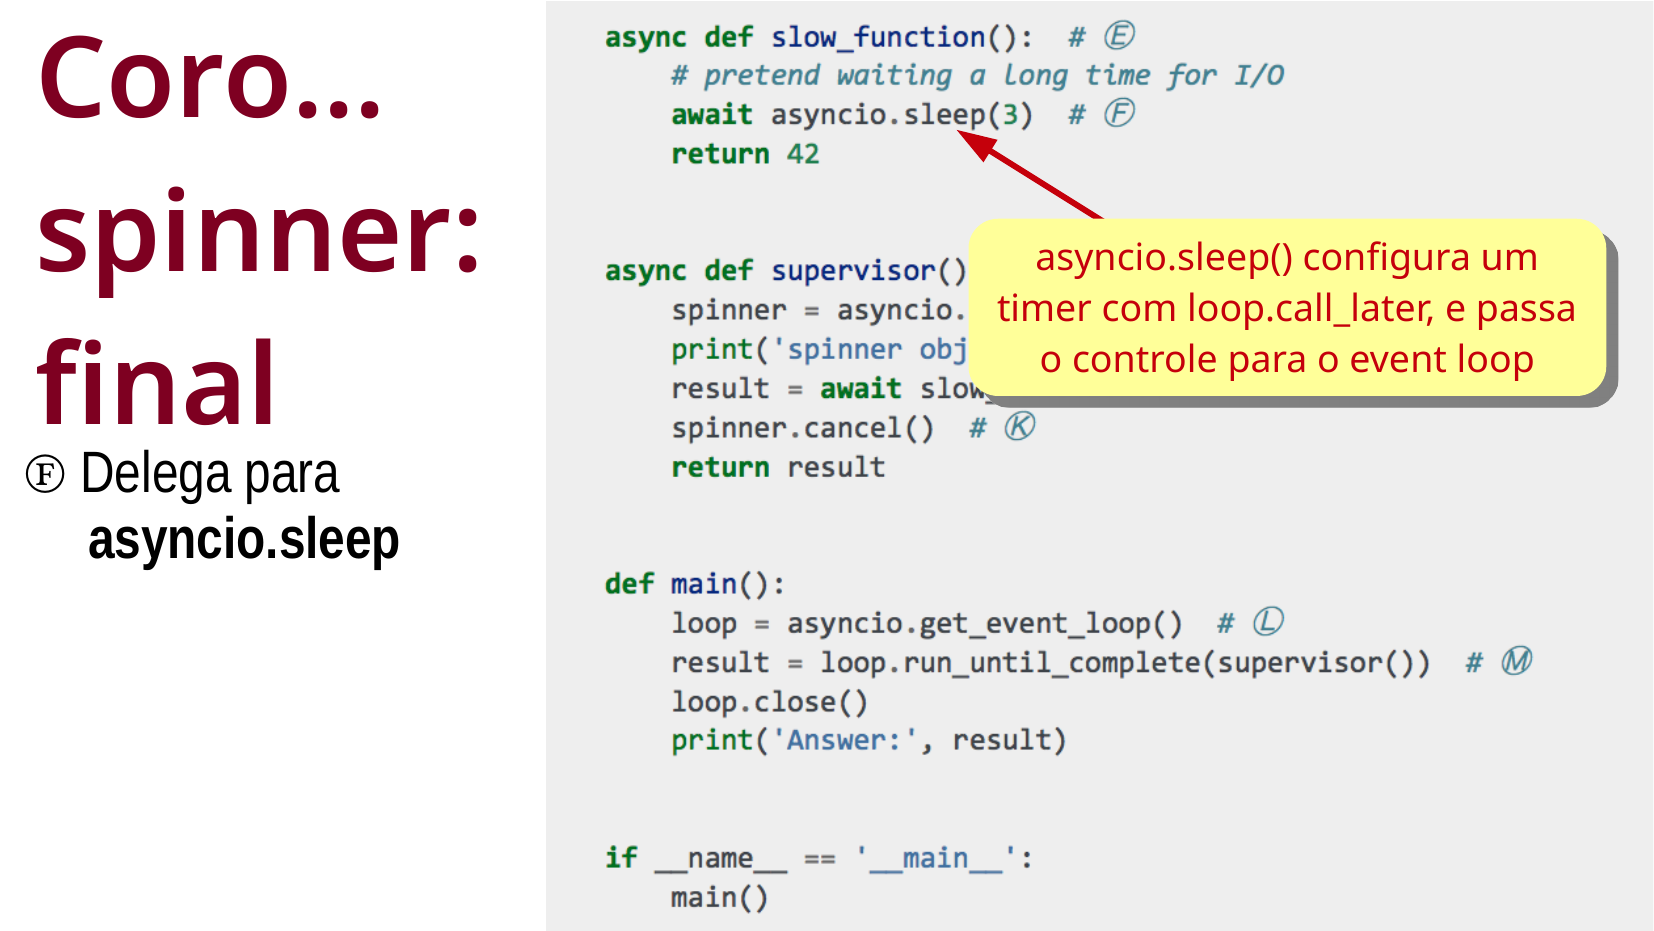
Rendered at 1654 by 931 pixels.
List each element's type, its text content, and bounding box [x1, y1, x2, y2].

title Coro... spinner: final [35, 59, 1571, 396]
text_box asyncio.sleep() configura um timer com loop.call_later, e passa o controle para o event loop [968, 218, 1607, 396]
picture [546, 1, 1654, 931]
list Ⓕ Delega para asyncio.sleep [23, 437, 497, 899]
